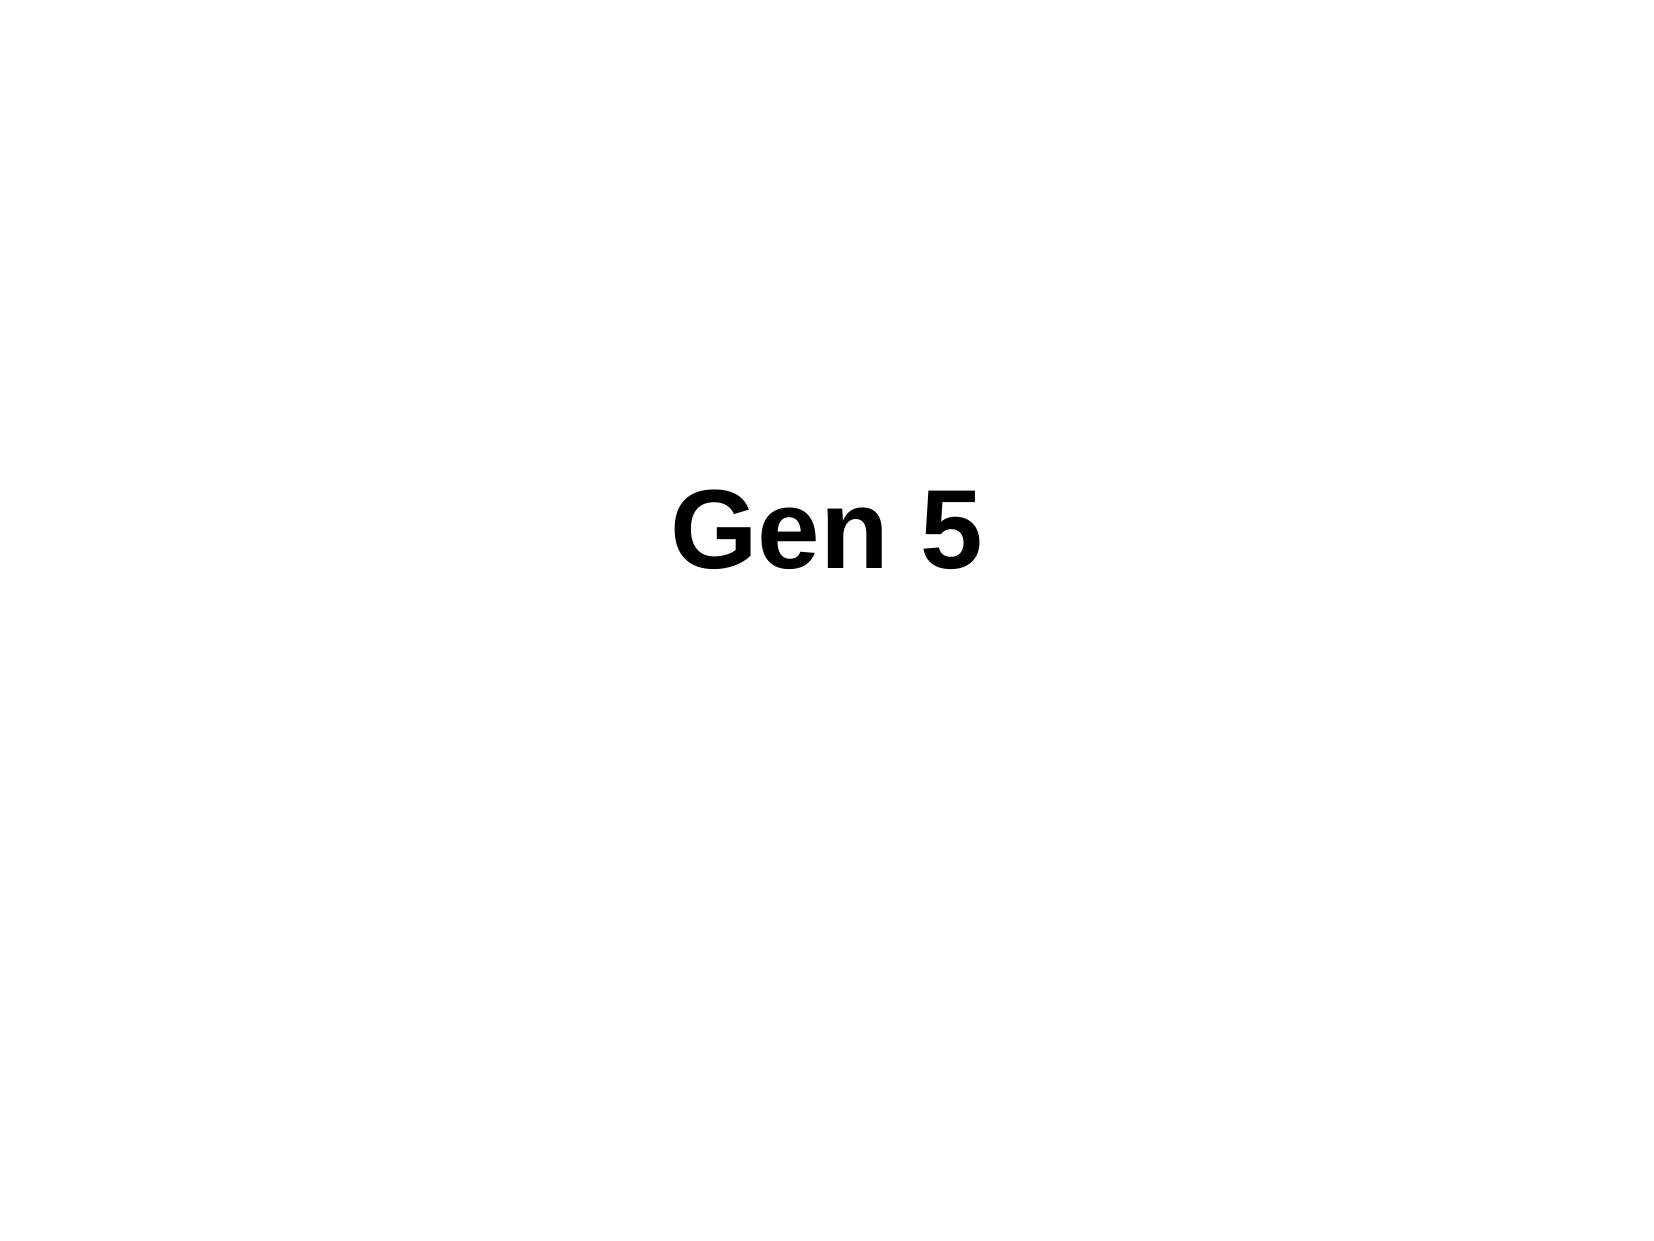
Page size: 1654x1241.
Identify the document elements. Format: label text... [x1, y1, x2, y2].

subtitle Gen 5 [82, 49, 1571, 1010]
